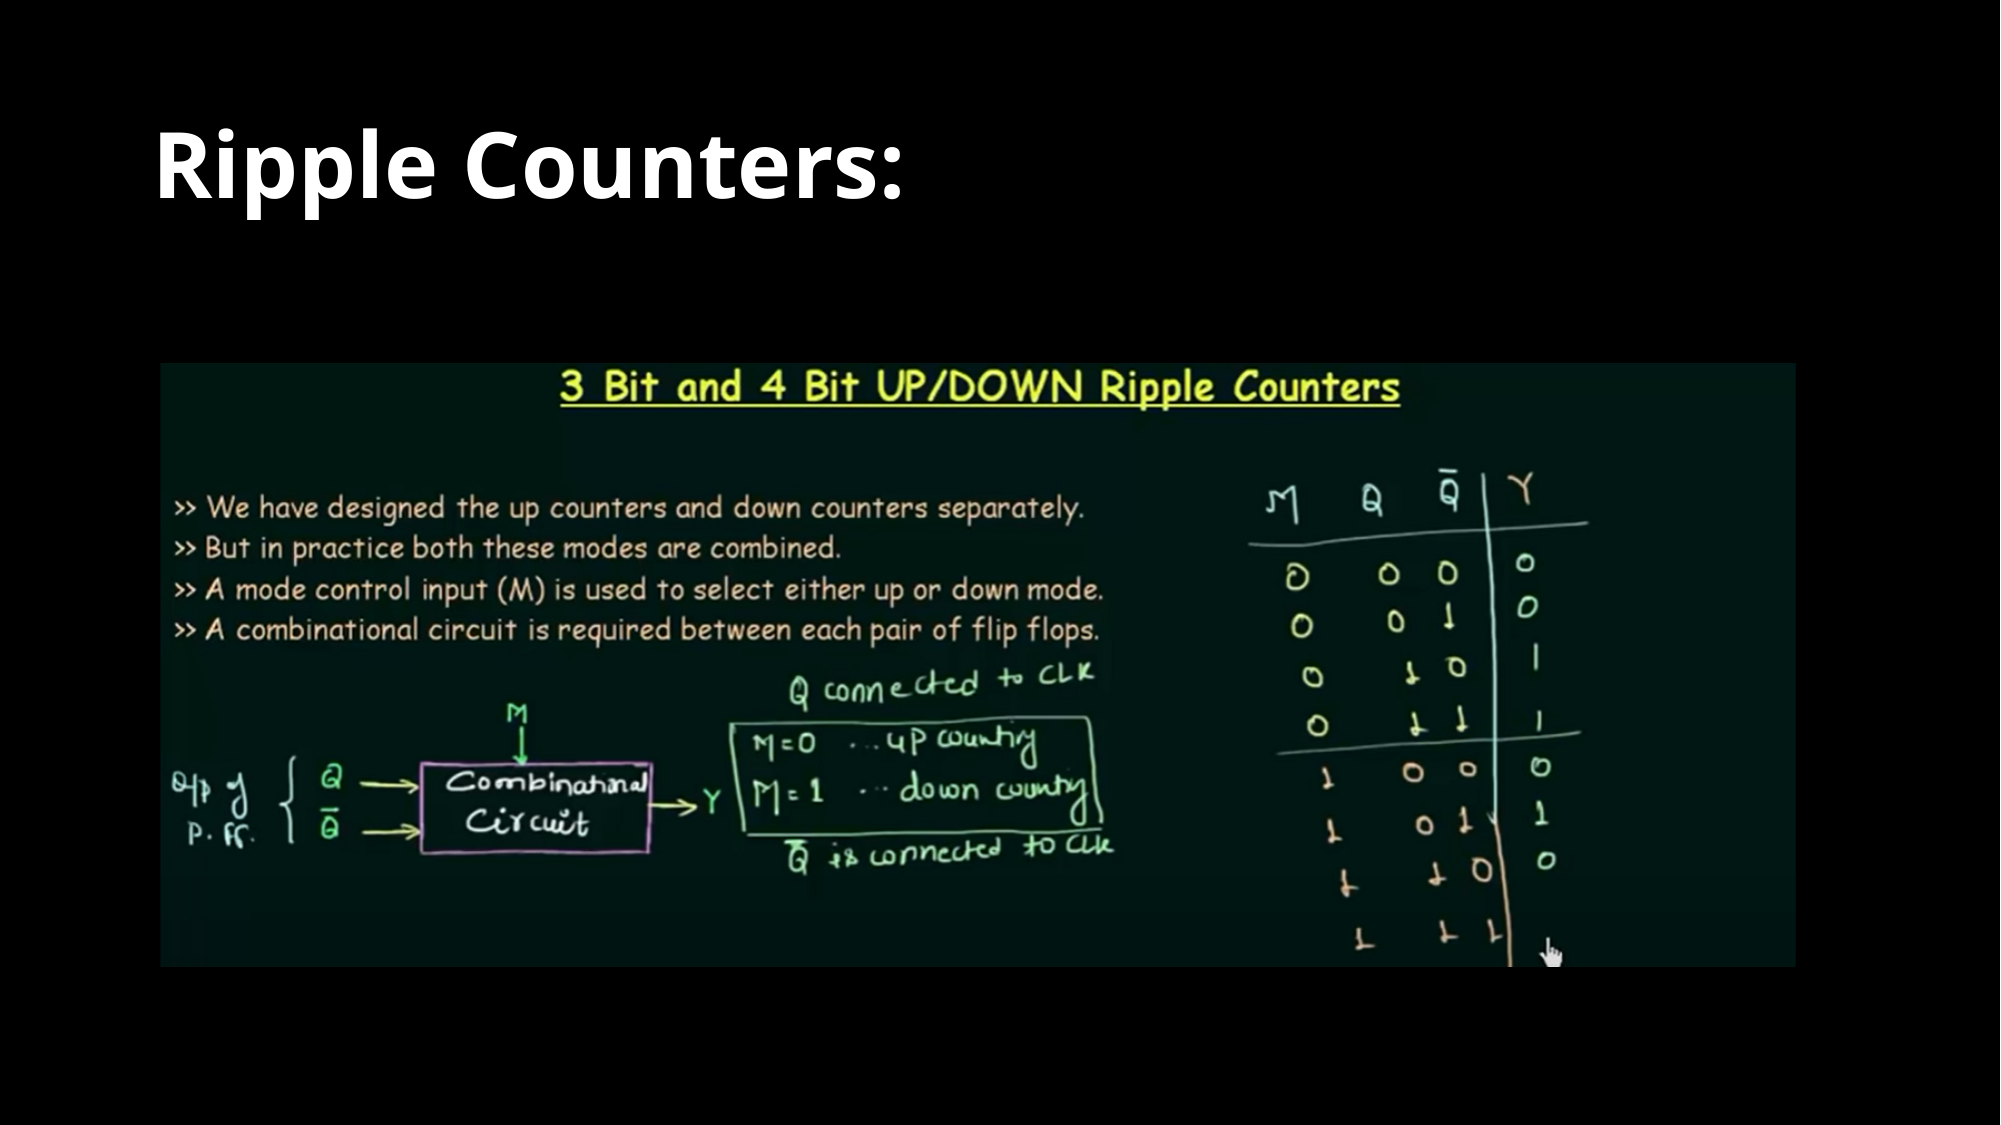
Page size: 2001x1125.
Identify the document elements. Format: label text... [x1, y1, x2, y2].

title Ripple Counters: [137, 59, 1863, 278]
picture [156, 364, 1807, 968]
